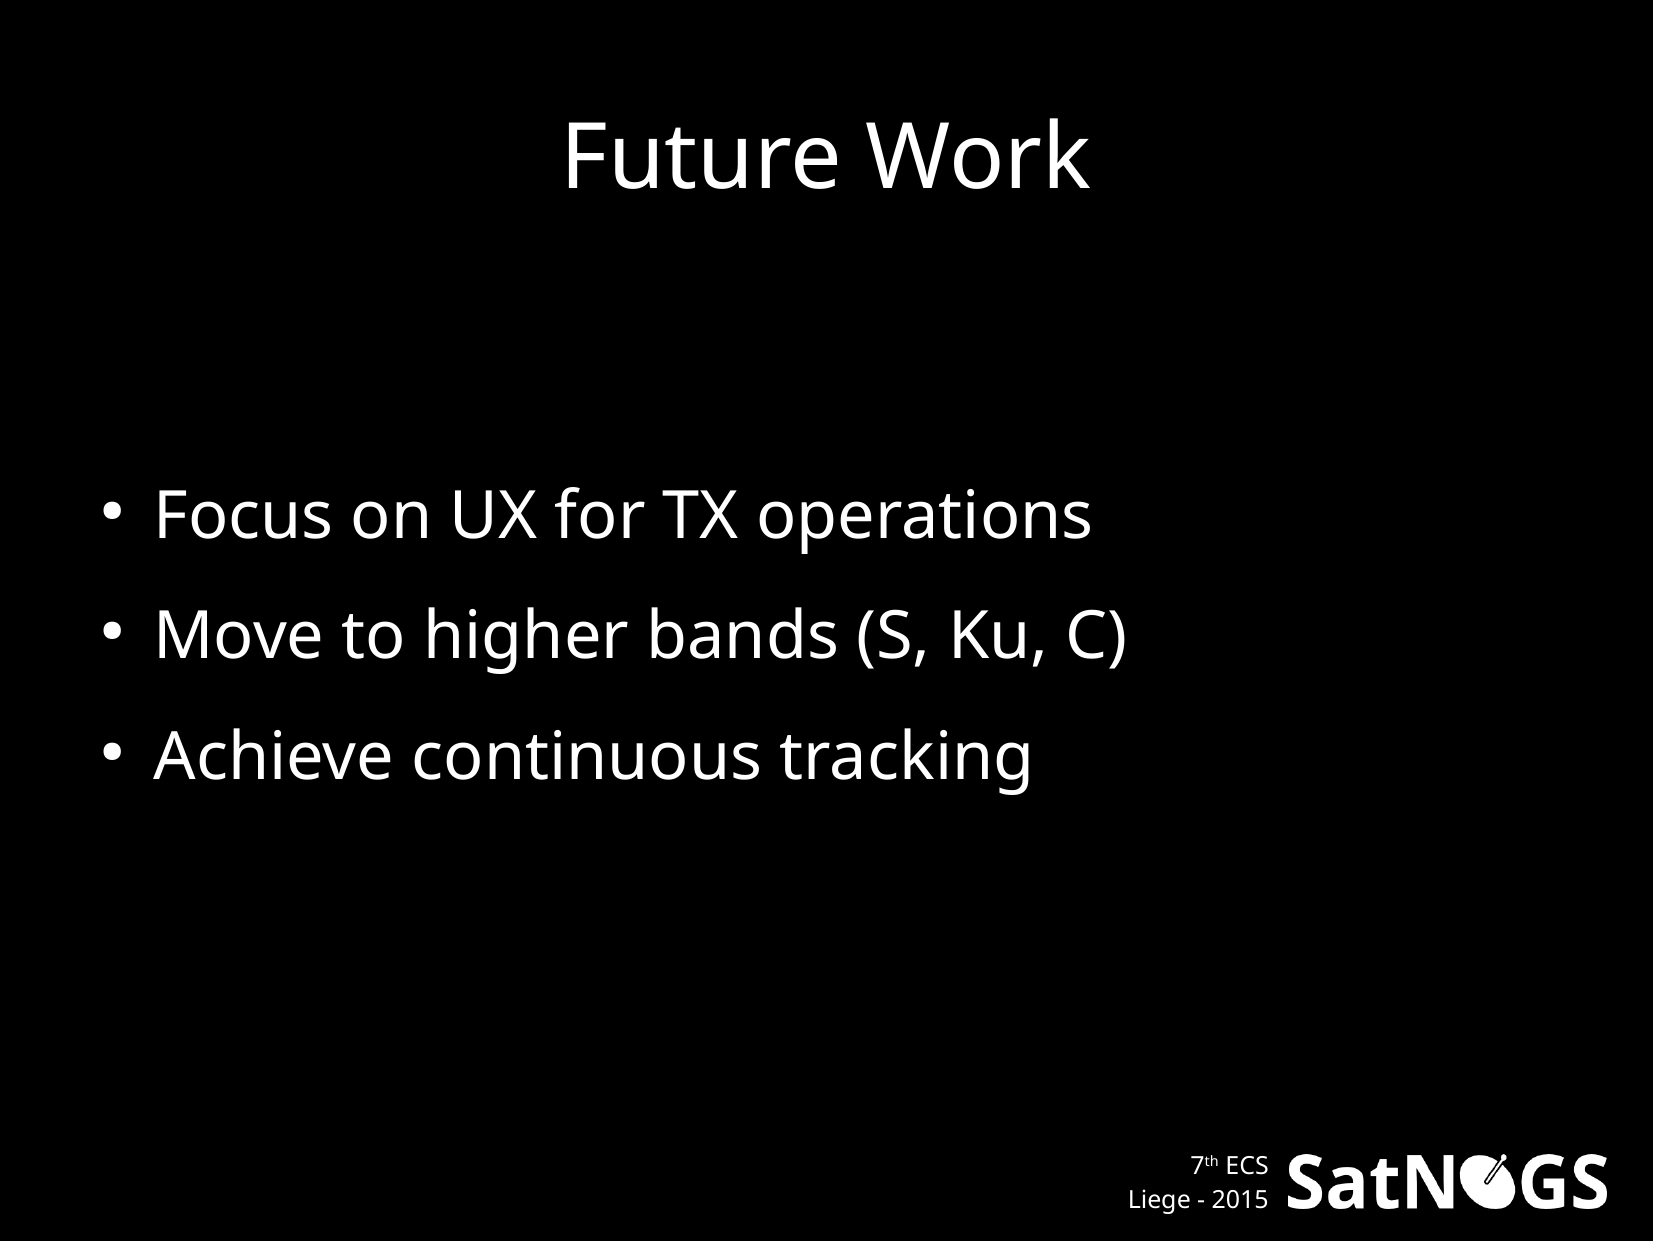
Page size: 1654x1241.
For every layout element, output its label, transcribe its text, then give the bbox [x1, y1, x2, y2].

title Future Work [82, 49, 1571, 257]
list Focus on UX for TX operations Move to higher bands (S, Ku, C) Achieve continuous tracking [82, 467, 1571, 1187]
picture [1288, 1154, 1607, 1209]
